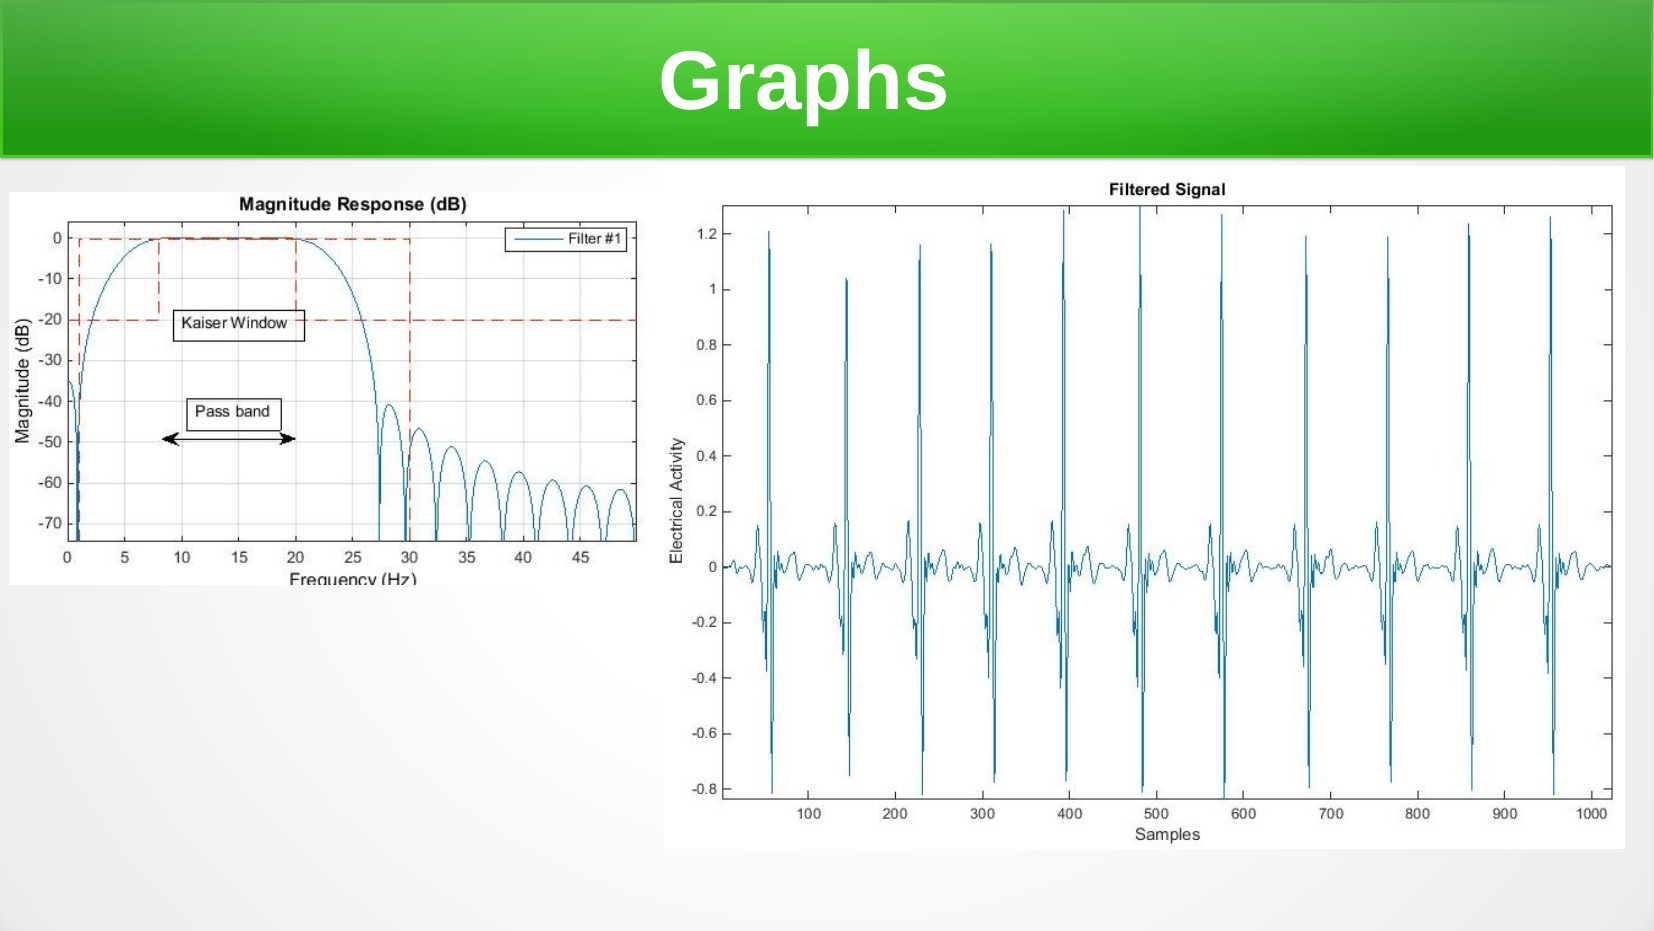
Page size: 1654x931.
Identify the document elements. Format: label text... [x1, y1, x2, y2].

picture [9, 166, 1625, 849]
title Graphs [297, 31, 1312, 130]
